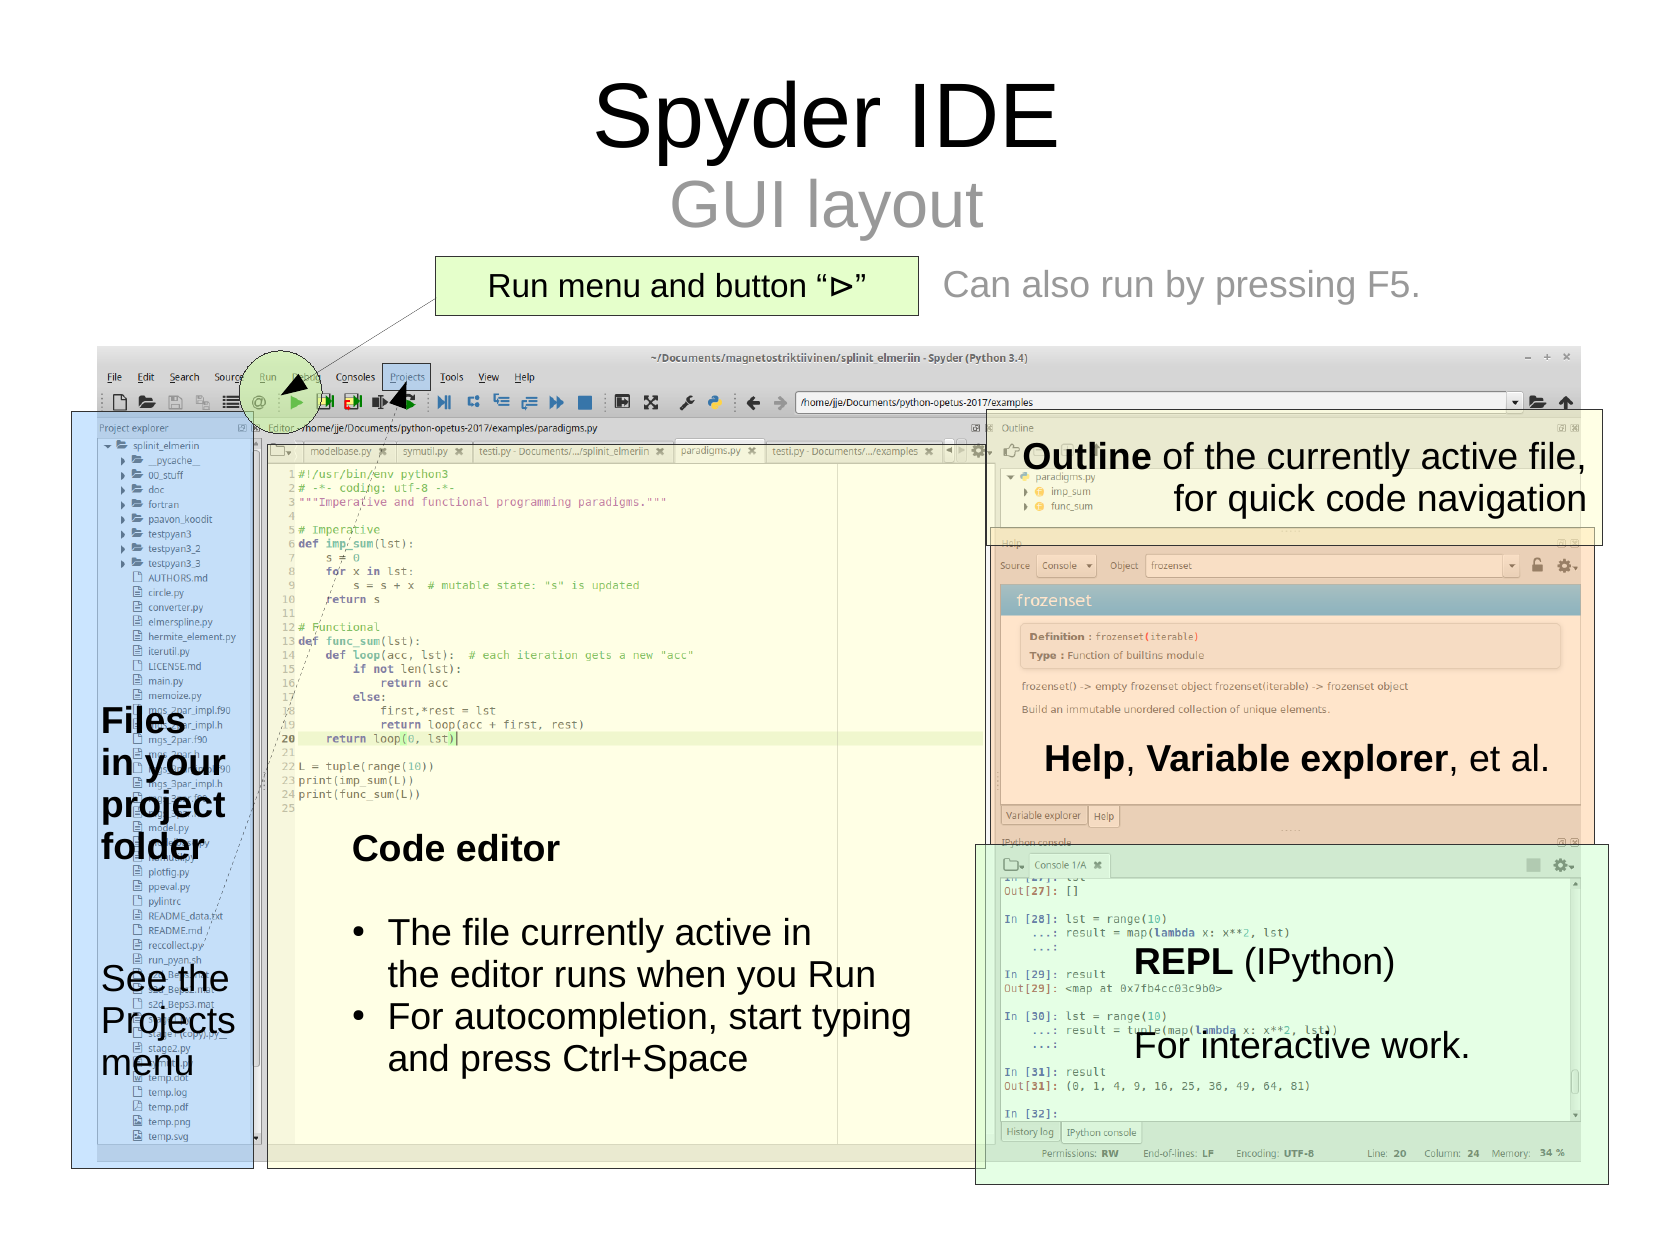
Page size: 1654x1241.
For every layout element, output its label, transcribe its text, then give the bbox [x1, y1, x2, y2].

text_box [71, 350, 323, 1169]
text_box Outline of the currently active file, for quick code navigation [1007, 427, 1603, 527]
title Spyder IDE GUI layout [82, 49, 1571, 257]
text_box Files in your project folder [86, 691, 242, 875]
text_box Help, Variable explorer, et al. [1029, 729, 1566, 787]
picture [97, 346, 357, 411]
text_box Run menu and button “⊳” [435, 256, 919, 316]
text_box Can also run by pressing F5. [927, 256, 1437, 314]
text_box [382, 363, 431, 391]
picture [254, 346, 1581, 1162]
text_box REPL (IPython) For interactive work. [1119, 933, 1541, 1075]
text_box See the Projects menu [86, 949, 251, 1091]
text_box Code editor The file currently active in the editor runs when you Run For autocompletion, start typing and press Ctrl+Space [337, 820, 927, 1087]
picture [986, 546, 990, 844]
text_box [267, 409, 1609, 1185]
